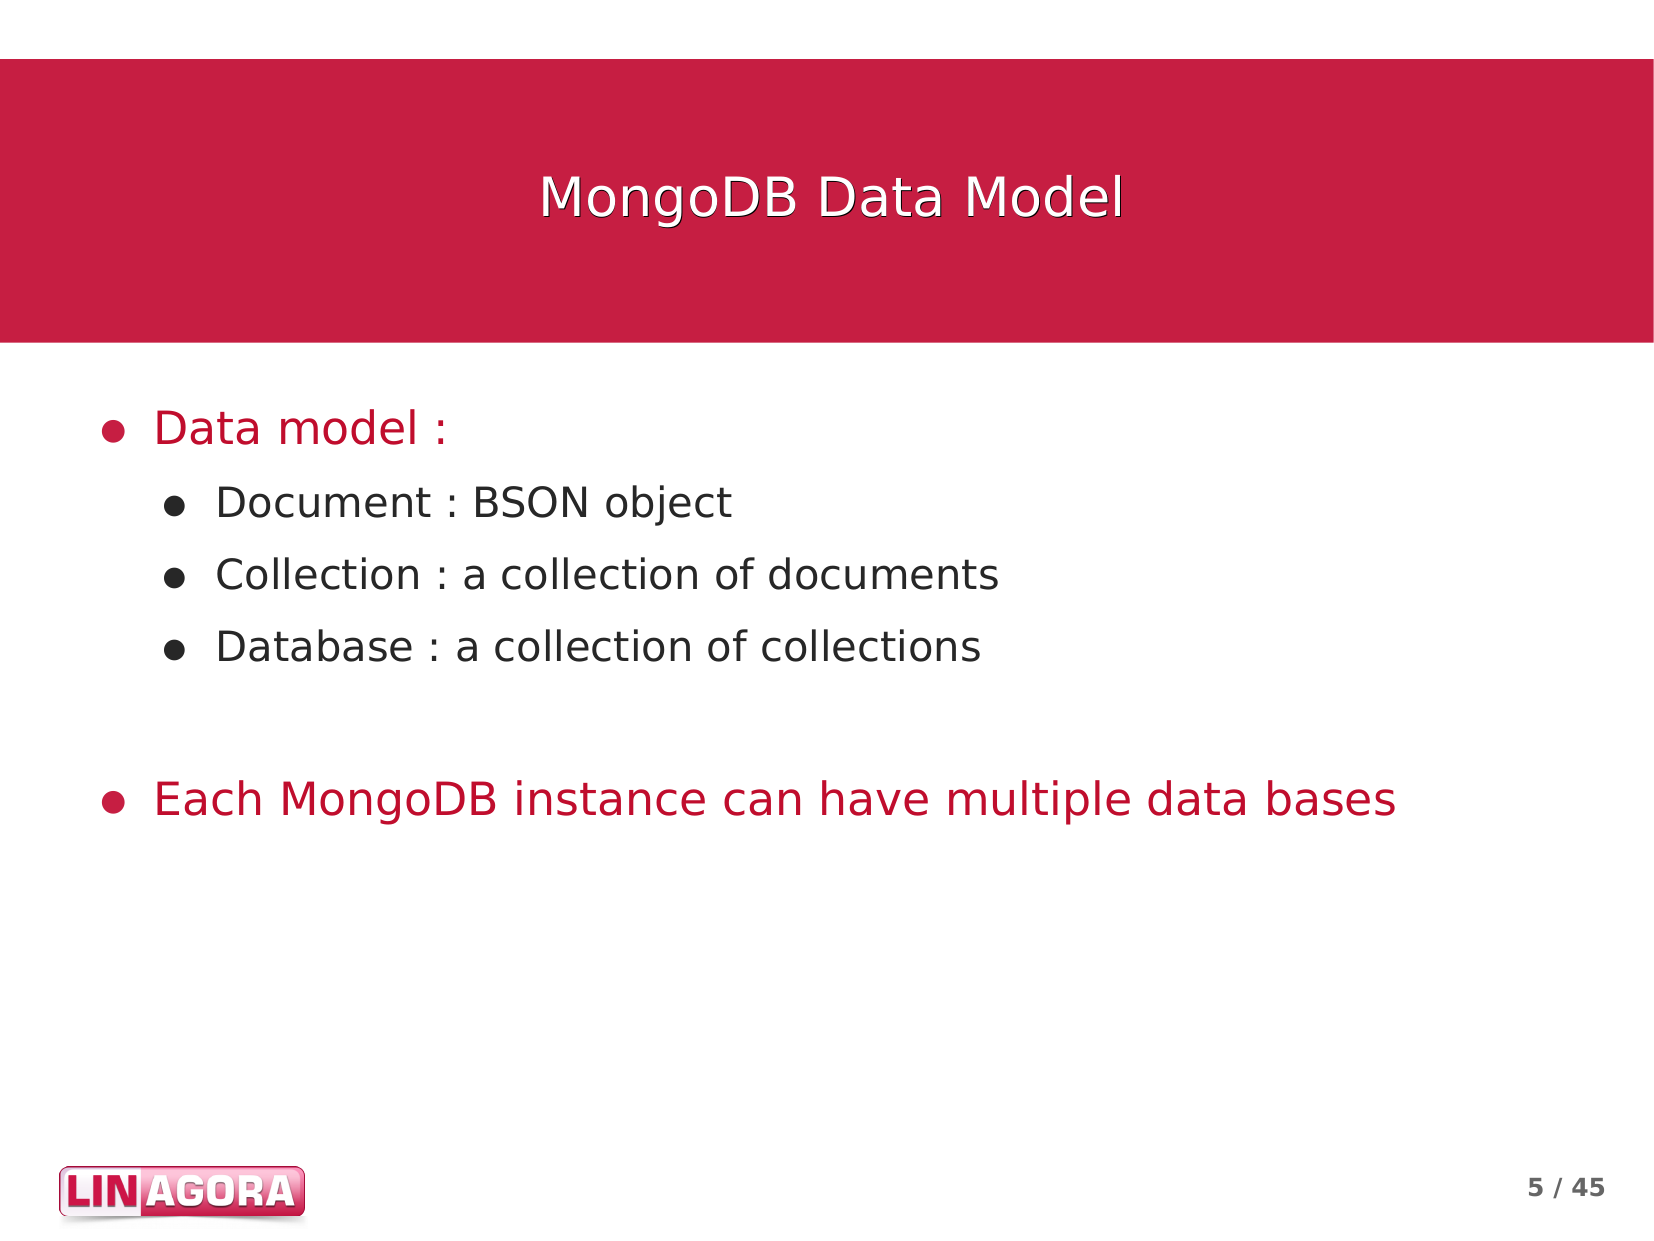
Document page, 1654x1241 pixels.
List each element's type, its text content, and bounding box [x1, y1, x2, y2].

picture [59, 1166, 308, 1229]
list Data model : Document : BSON object Collection : a collection of documents Database : a collection of collections Each MongoDB instance can have multiple data bases [82, 401, 1571, 1099]
title MongoDB Data Model [35, 76, 1630, 319]
